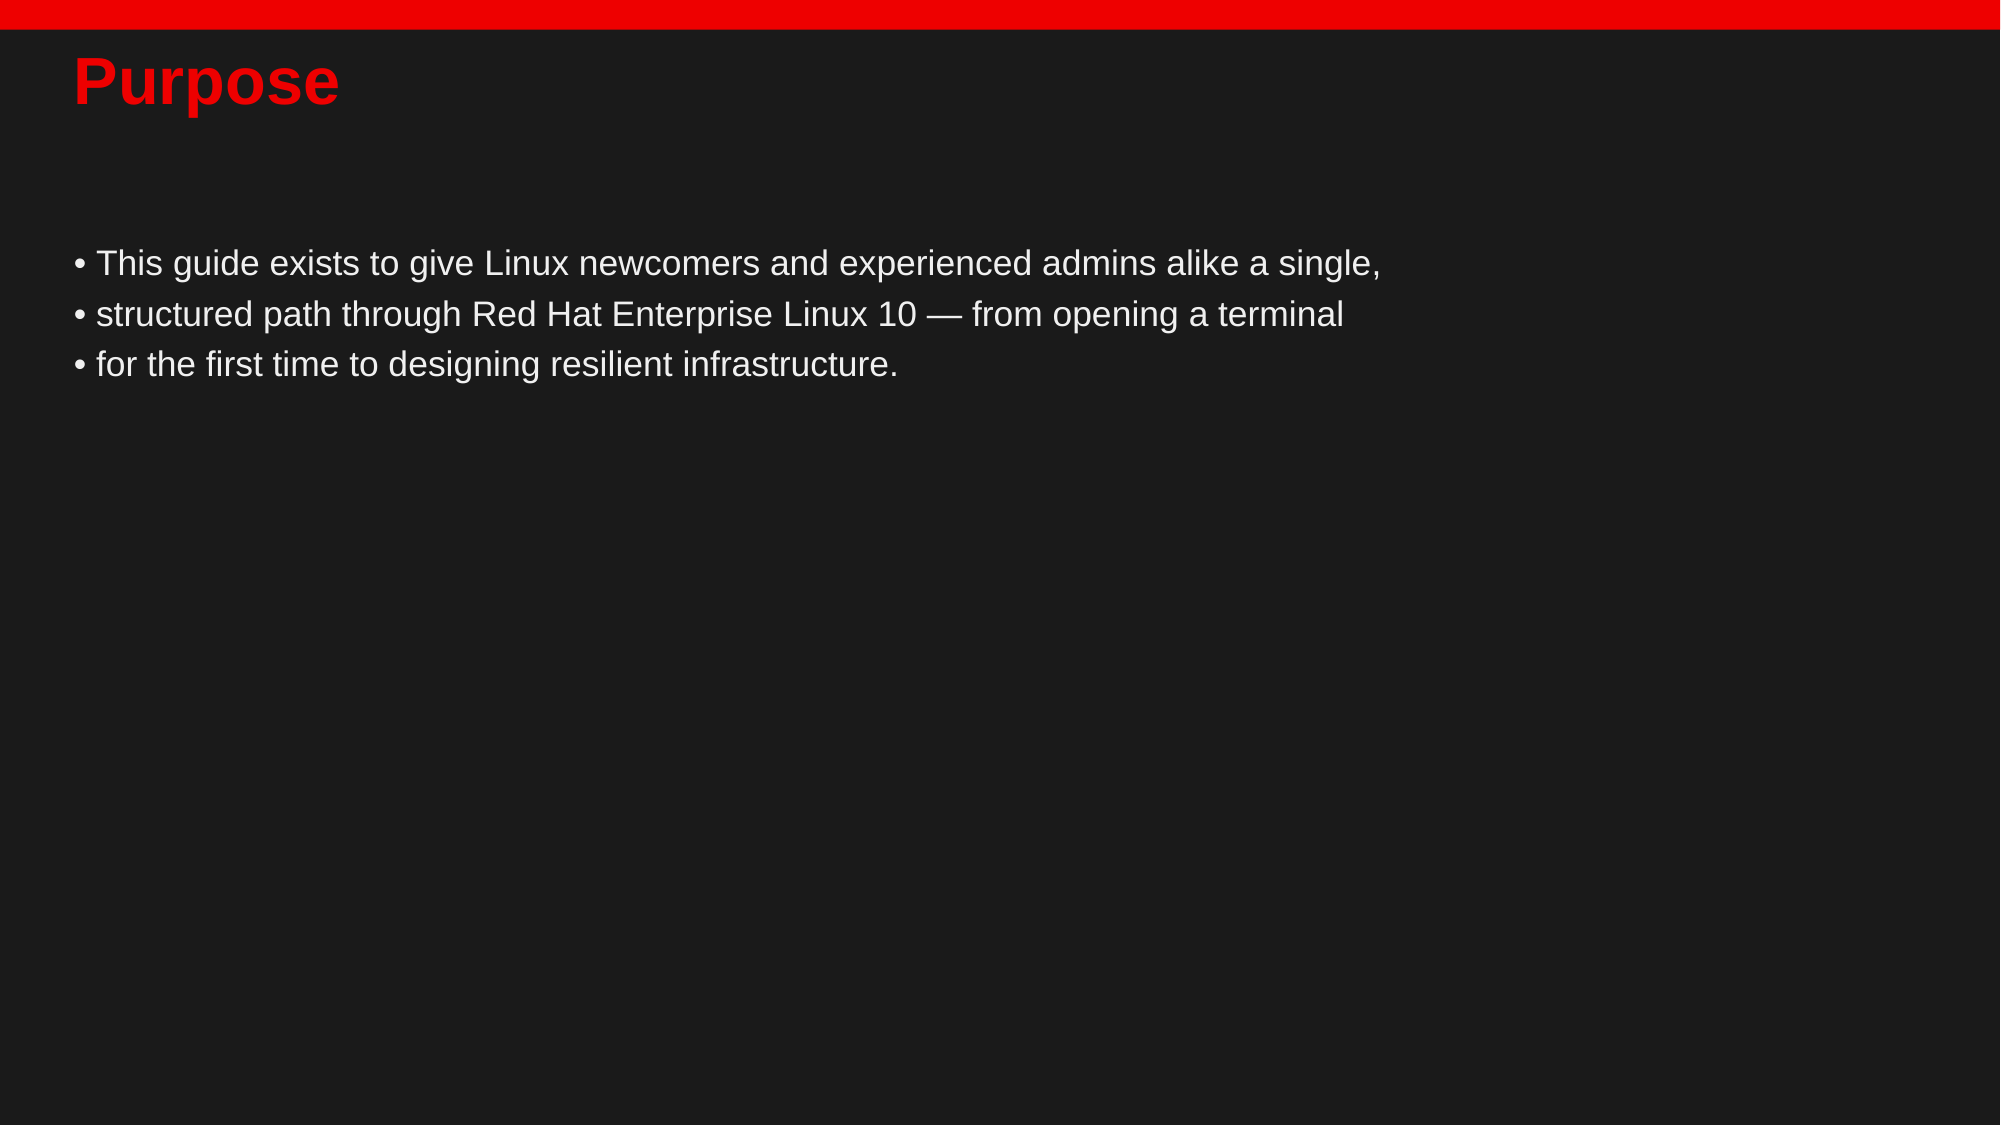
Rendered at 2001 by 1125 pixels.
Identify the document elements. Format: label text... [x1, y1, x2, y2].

text_box [0, 0, 2001, 30]
text_box Purpose [59, 36, 1942, 208]
text_box • This guide exists to give Linux newcomers and experienced admins alike a single, • structured path through Red Hat Enterprise Linux 10 — from opening a terminal • for the first time to designing resilient infrastructure. [59, 236, 1942, 1037]
